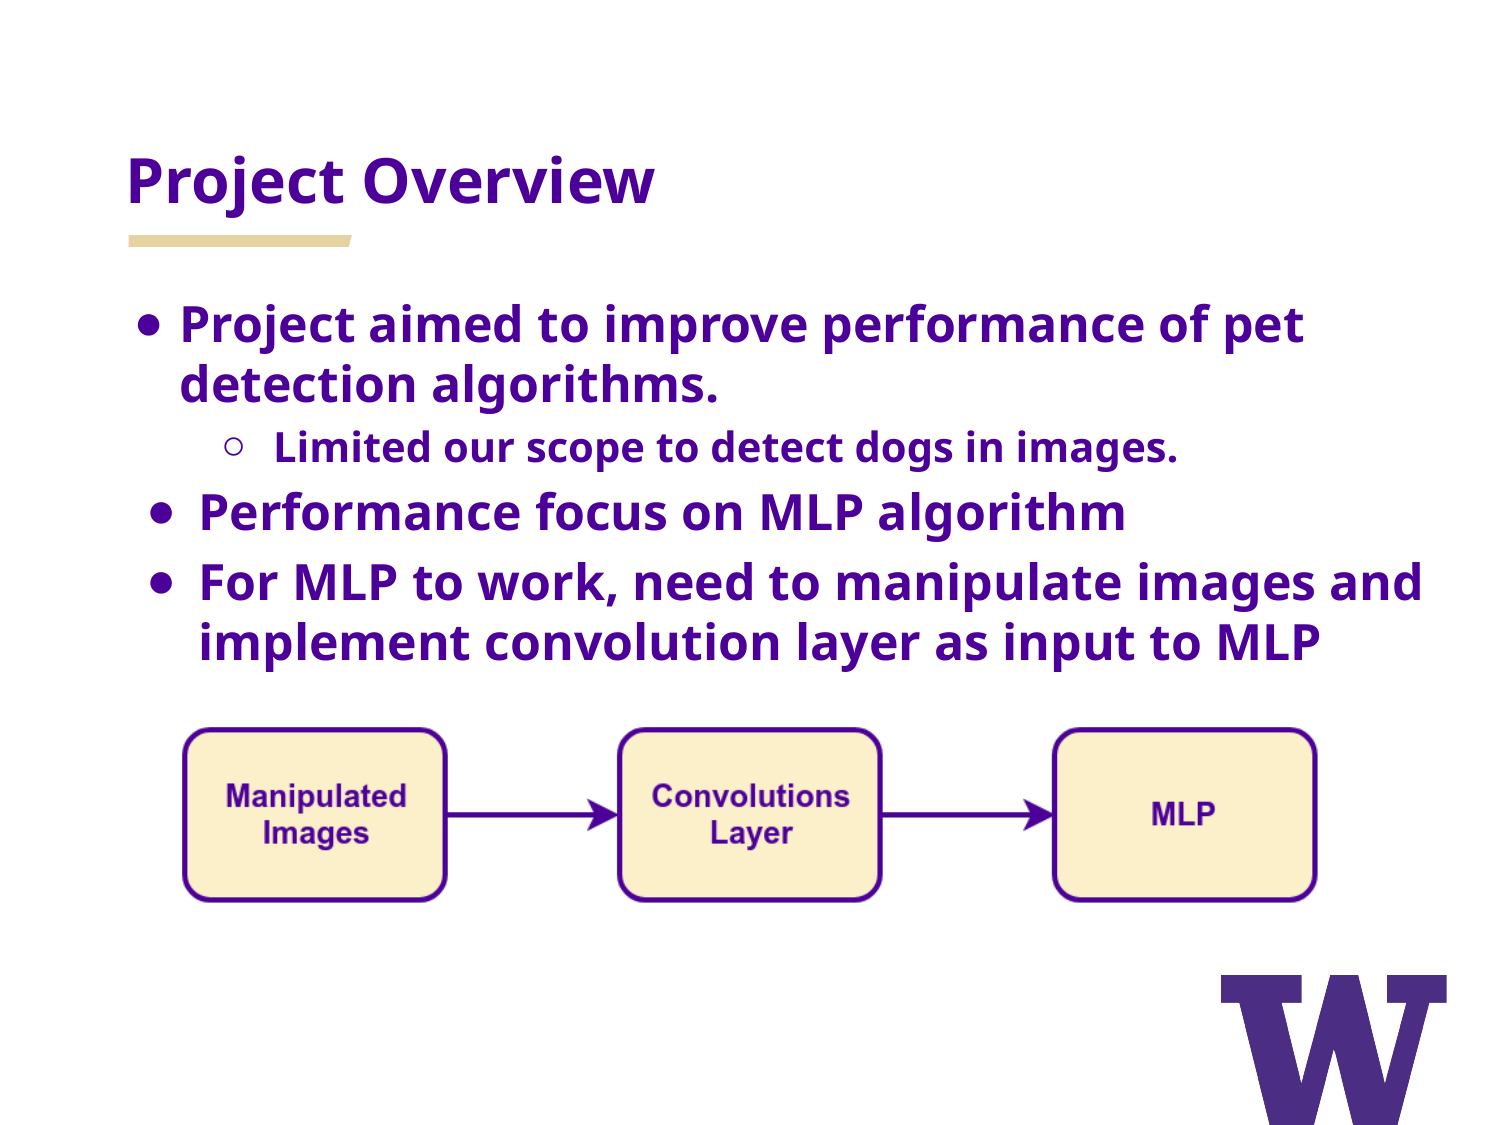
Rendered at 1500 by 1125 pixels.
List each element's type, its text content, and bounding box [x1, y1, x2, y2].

picture [128, 235, 352, 247]
picture [181, 726, 1319, 904]
picture [1221, 993, 1447, 1125]
title Project Overview [110, 60, 1453, 224]
list Project aimed to improve performance of pet detection algorithms. Limited our scope to detect dogs in images. Performance focus on MLP algorithm For MLP to work, need to manipulate images and implement convolution layer as input to MLP [108, 284, 1453, 993]
